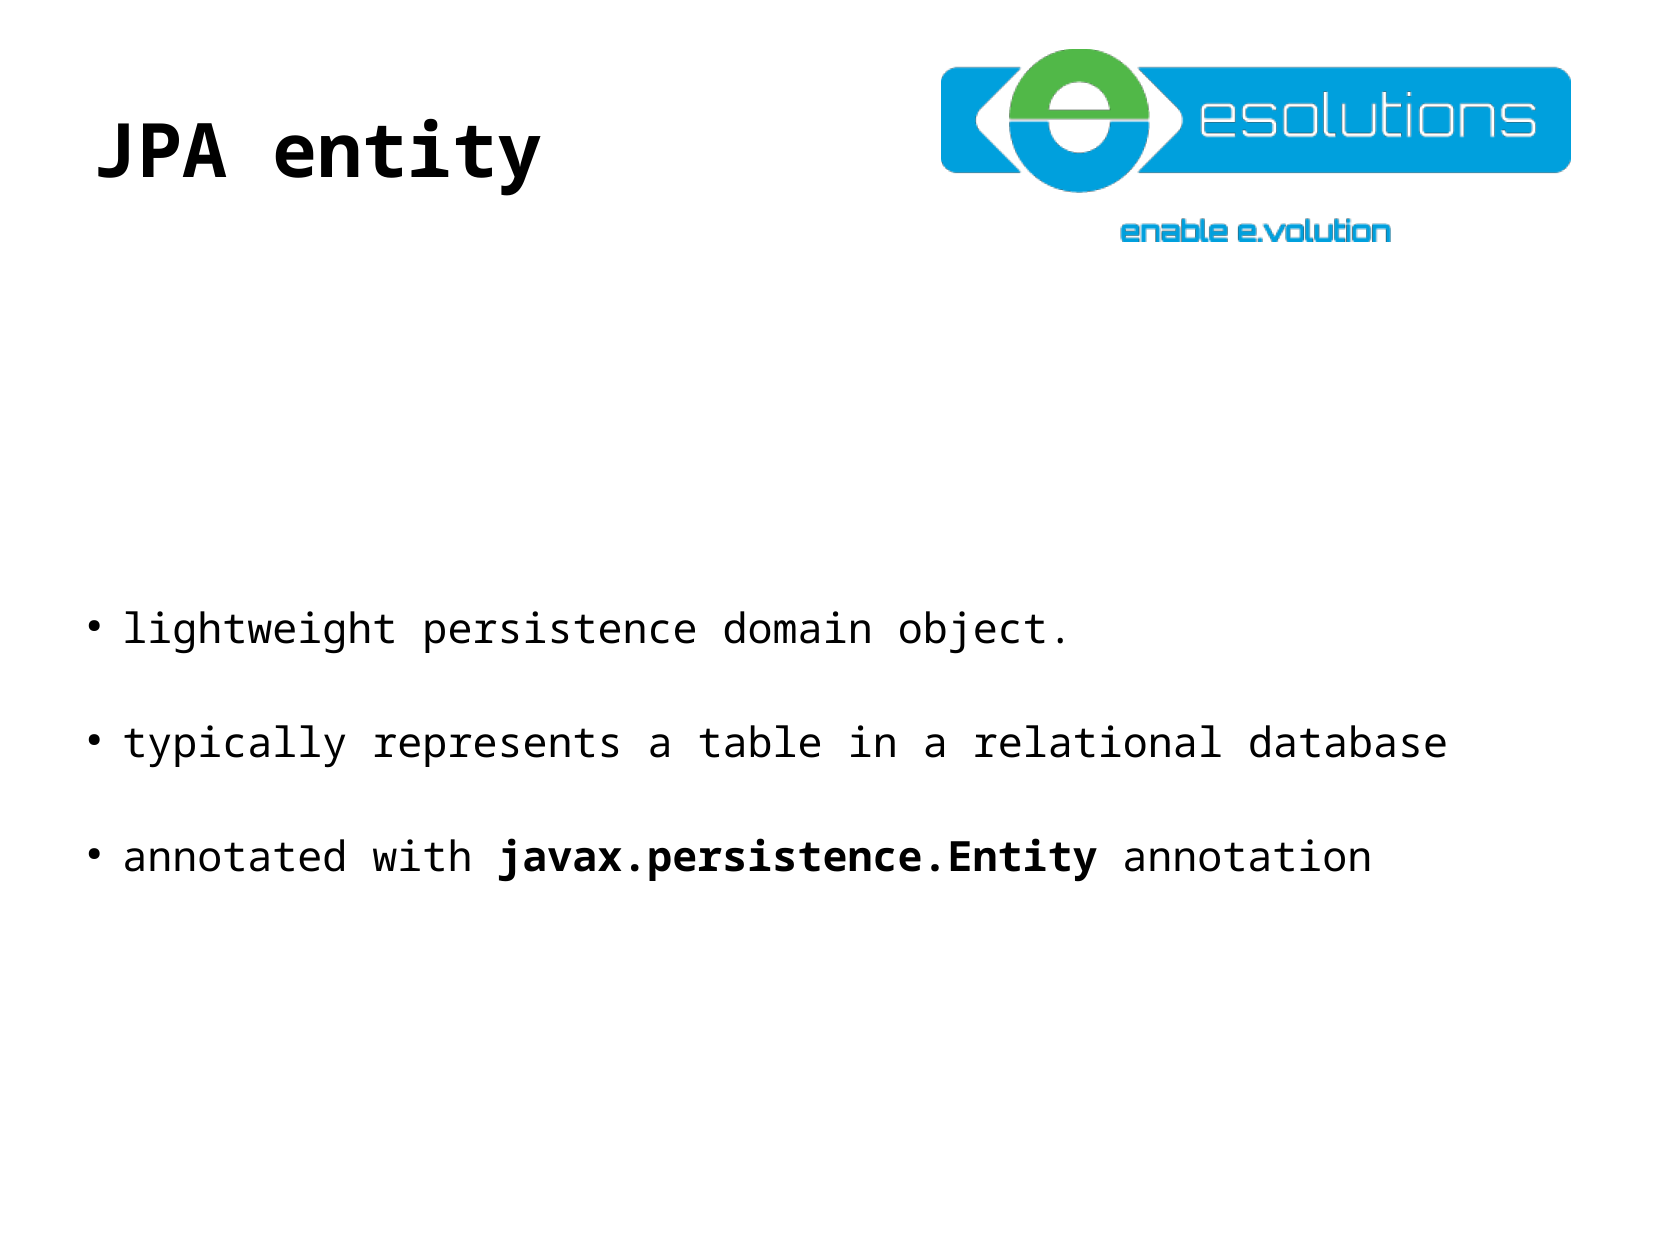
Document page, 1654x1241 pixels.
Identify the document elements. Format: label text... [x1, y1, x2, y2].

picture [1290, 229, 1300, 238]
picture [1324, 92, 1335, 137]
picture [1186, 229, 1195, 238]
picture [1419, 103, 1454, 137]
picture [1382, 92, 1401, 137]
picture [1460, 103, 1494, 137]
text_box lightweight persistence domain object. typically represents a table in a relational database annotated with javax.persistence.Entity annotation [86, 270, 1576, 1211]
title JPA entity [93, 56, 917, 240]
picture [1501, 103, 1535, 137]
picture [1342, 103, 1376, 137]
picture [1277, 227, 1287, 242]
picture [1376, 229, 1386, 242]
picture [1407, 104, 1411, 137]
picture [1356, 229, 1366, 238]
title [82, 49, 1571, 257]
picture [1338, 228, 1346, 238]
picture [941, 49, 1571, 242]
picture [1242, 103, 1276, 137]
picture [1146, 229, 1155, 242]
picture [1201, 103, 1235, 137]
picture [1283, 103, 1317, 137]
